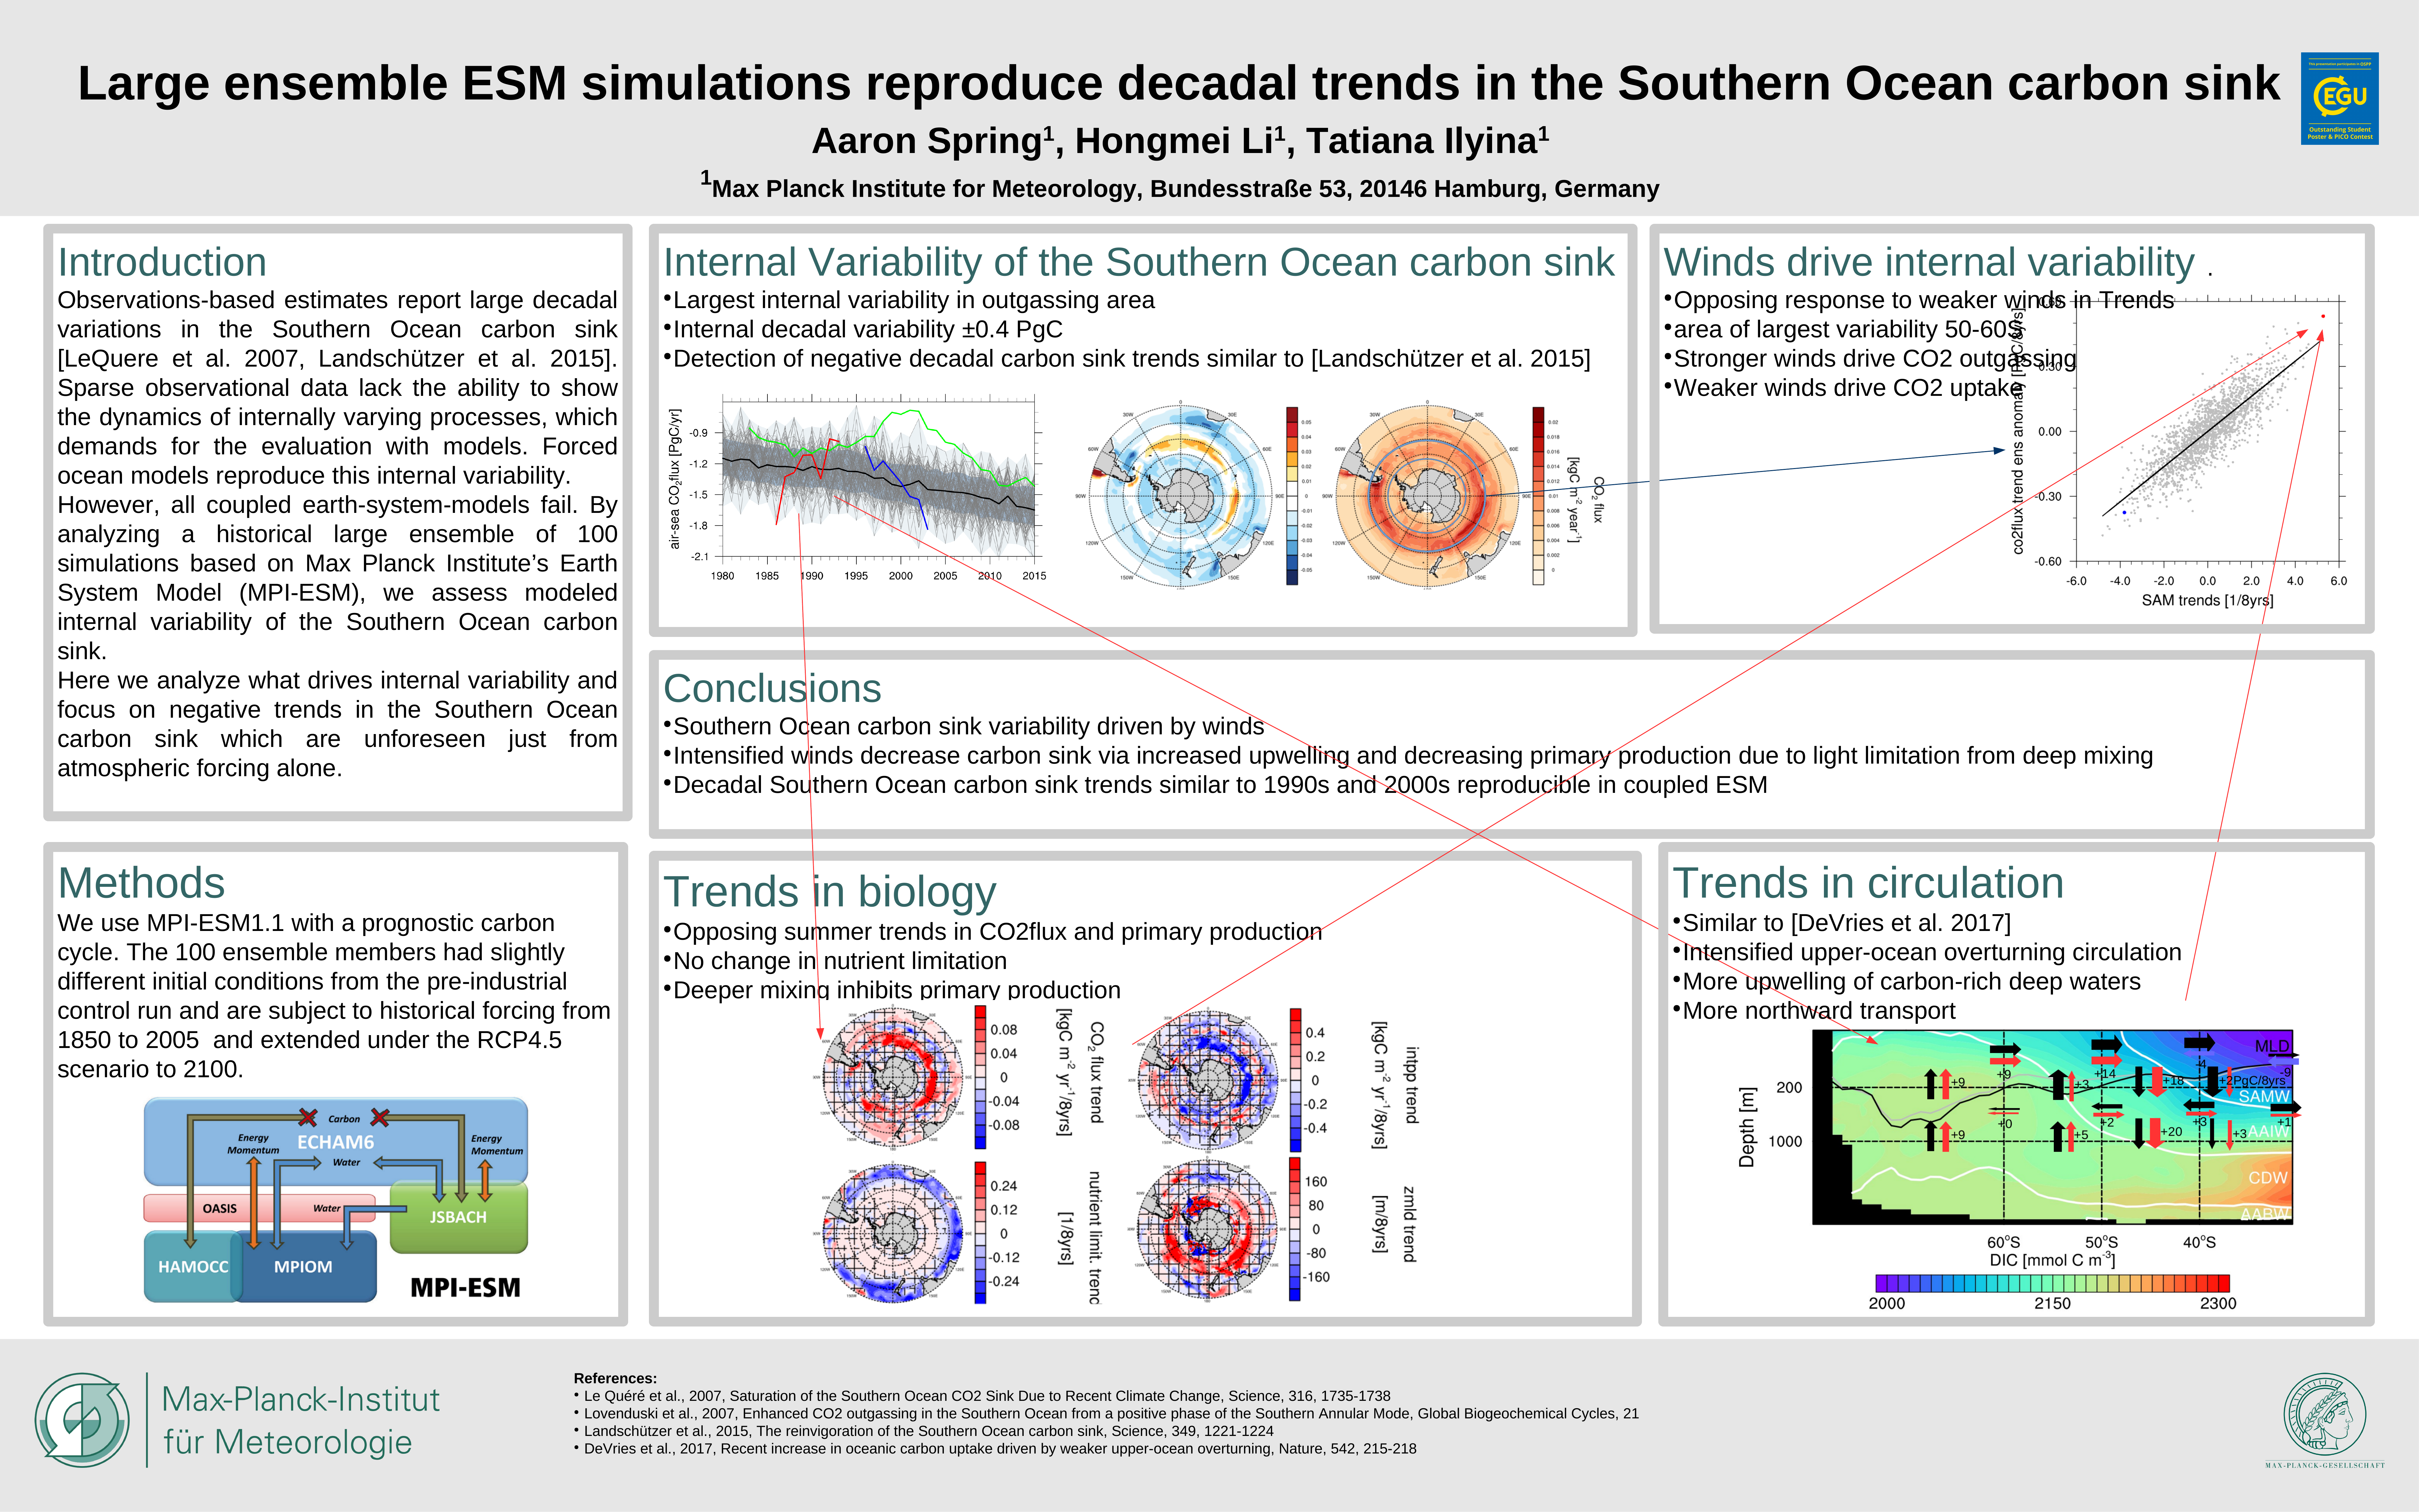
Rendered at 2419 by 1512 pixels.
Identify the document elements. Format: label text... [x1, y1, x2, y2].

text_box Large ensemble ESM simulations reproduce decadal trends in the Southern Ocean carbon sink Aaron Spring1, Hongmei Li1, Tatiana Ilyina1 1Max Planck Institute for Meteorology, Bundesstraße 53, 20146 Hamburg, Germany [53, 49, 2309, 229]
text_box Trends in biology Opposing summer trends in CO2flux and primary production No change in nutrient limitation Deeper mixing inhibits primary production [814, 856, 1441, 1000]
picture [667, 391, 1049, 583]
picture [2265, 1373, 2384, 1468]
text_box Conclusions Southern Ocean carbon sink variability driven by winds Intensified winds decrease carbon sink via increased upwelling and decreasing primary production due to light limitation from deep mixing Decadal Southern Ocean carbon sink trends similar to 1990s and 2000s reproducible in coupled ESM [805, 655, 1476, 834]
picture [1071, 398, 1607, 592]
text_box [1367, 439, 1486, 552]
picture [1370, 441, 1484, 551]
text_box Introduction Observations-based estimates report large decadal variations in the Southern Ocean carbon sink [LeQuere et al. 2007, Landschützer et al. 2015]. Sparse observational data lack the ability to show the dynamics of internally varying processes, which demands for the evaluation with models. Forced ocean models reproduce this internal variability. However, all coupled earth-system-models fail. By analyzing a historical large ensemble of 100 simulations based on Max Planck Institute’s Earth System Model (MPI-ESM), we assess modeled internal variability of the Southern Ocean carbon sink. Here we analyze what drives internal variability and focus on negative trends in the Southern Ocean carbon sink which are unforeseen just from atmospheric forcing alone. [48, 228, 628, 817]
text_box Conclusions Southern Ocean carbon sink variability driven by winds Intensified winds decrease carbon sink via increased upwelling and decreasing primary production due to light limitation from deep mixing Decadal Southern Ocean carbon sink trends similar to 1990s and 2000s reproducible in coupled ESM [1138, 655, 1772, 834]
text_box Internal Variability of the Southern Ocean carbon sink Largest internal variability in outgassing area Internal decadal variability ±0.4 PgC Detection of negative decadal carbon sink trends similar to [Landschützer et al. 2015] [802, 583, 1092, 632]
text_box Conclusions Southern Ocean carbon sink variability driven by winds Intensified winds decrease carbon sink via increased upwelling and decreasing primary production due to light limitation from deep mixing Decadal Southern Ocean carbon sink trends similar to 1990s and 2000s reproducible in coupled ESM [654, 655, 812, 834]
text_box Methods We use MPI-ESM1.1 with a prognostic carbon cycle. The 100 ensemble members had slightly different initial conditions from the pre-industrial control run and are subject to historical forcing from 1850 to 2005 and extended under the RCP4.5 scenario to 2100. [48, 847, 623, 1322]
text_box Internal Variability of the Southern Ocean carbon sink Largest internal variability in outgassing area Internal decadal variability ±0.4 PgC Detection of negative decadal carbon sink trends similar to [Landschützer et al. 2015] [654, 228, 1633, 632]
picture [811, 1000, 1422, 1308]
picture [35, 1372, 439, 1468]
text_box Trends in biology Opposing summer trends in CO2flux and primary production No change in nutrient limitation Deeper mixing inhibits primary production [654, 856, 1637, 1322]
picture [2301, 52, 2379, 145]
text_box References: Le Quéré et al., 2007, Saturation of the Southern Ocean CO2 Sink Due to Recent Climate Change, Science, 316, 1735-1738 Lovenduski et al., 2007, Enhanced CO2 outgassing in the Southern Ocean from a positive phase of the Southern Annular Mode, Global Biogeochemical Cycles, 21 Landschützer et al., 2015, The reinvigoration of the Southern Ocean carbon sink, Science, 349, 1221-1224 DeVries et al., 2017, Recent increase in oceanic carbon uptake driven by weaker upper-ocean overturning, Nature, 542, 215-218 [569, 1366, 1790, 1459]
text_box Conclusions Southern Ocean carbon sink variability driven by winds Intensified winds decrease carbon sink via increased upwelling and decreasing primary production due to light limitation from deep mixing Decadal Southern Ocean carbon sink trends similar to 1990s and 2000s reproducible in coupled ESM [2220, 655, 2370, 834]
text_box Conclusions Southern Ocean carbon sink variability driven by winds Intensified winds decrease carbon sink via increased upwelling and decreasing primary production due to light limitation from deep mixing Decadal Southern Ocean carbon sink trends similar to 1990s and 2000s reproducible in coupled ESM [1480, 655, 2255, 834]
text_box Winds drive internal variability . Opposing response to weaker winds in Trends area of largest variability 50-60S Stronger winds drive CO2 outgassing Weaker winds drive CO2 uptake [1655, 228, 2370, 629]
picture [140, 1094, 531, 1305]
text_box Trends in biology Opposing summer trends in CO2flux and primary production No change in nutrient limitation Deeper mixing inhibits primary production [1521, 856, 1637, 917]
text_box Trends in circulation Similar to [DeVries et al. 2017] Intensified upper-ocean overturning circulation More upwelling of carbon-rich deep waters More northward transport [1663, 847, 2370, 1322]
